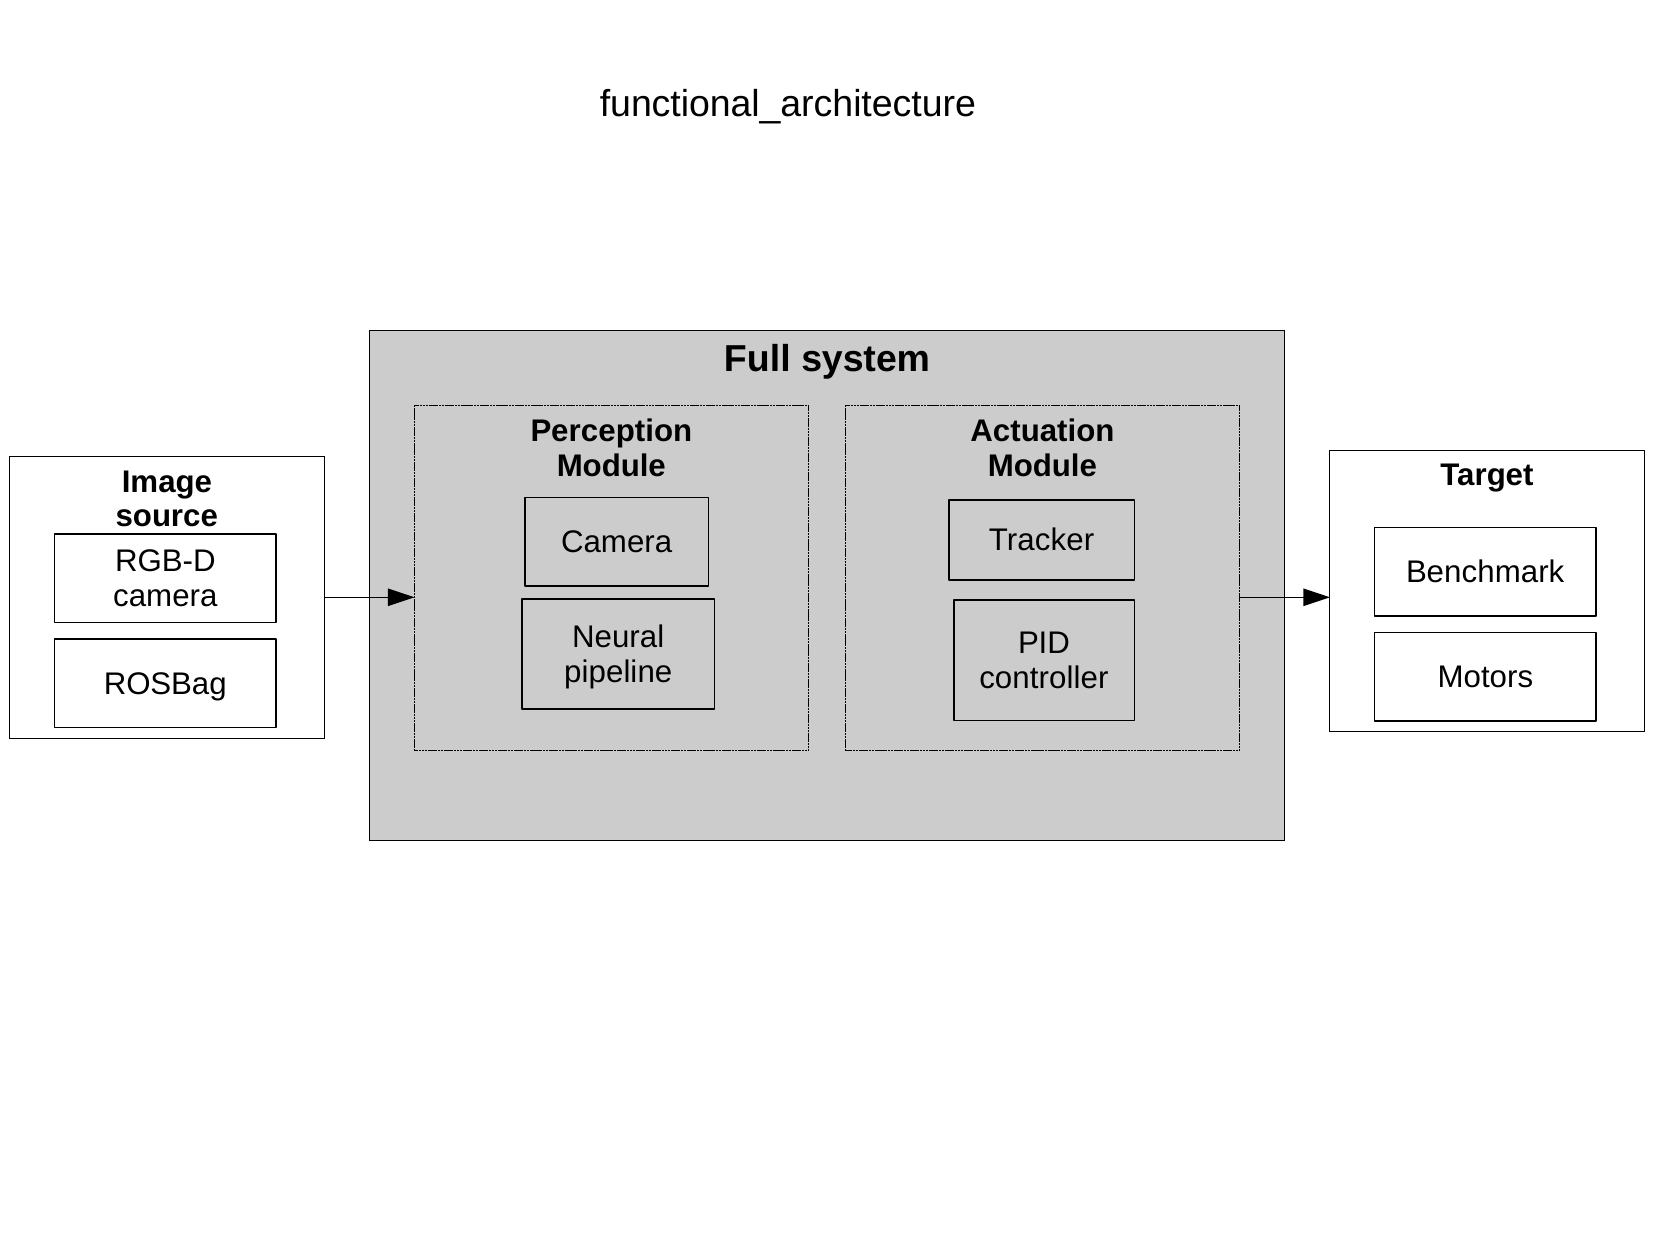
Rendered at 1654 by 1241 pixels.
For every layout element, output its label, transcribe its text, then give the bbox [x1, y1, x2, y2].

text_box Motors [1374, 632, 1597, 721]
text_box Camera [524, 497, 709, 586]
text_box functional_architecture [585, 75, 1096, 132]
text_box Benchmark [1374, 527, 1597, 616]
text_box RGB-D camera [54, 534, 277, 623]
text_box Target [1329, 450, 1645, 732]
text_box PID controller [953, 599, 1135, 721]
text_box Perception Module [414, 405, 809, 751]
text_box ROSBag [54, 639, 277, 728]
text_box Image source [9, 456, 325, 739]
text_box Full system [369, 330, 1285, 841]
text_box Neural pipeline [522, 599, 715, 710]
text_box Actuation Module [845, 405, 1240, 751]
text_box Tracker [948, 500, 1135, 580]
